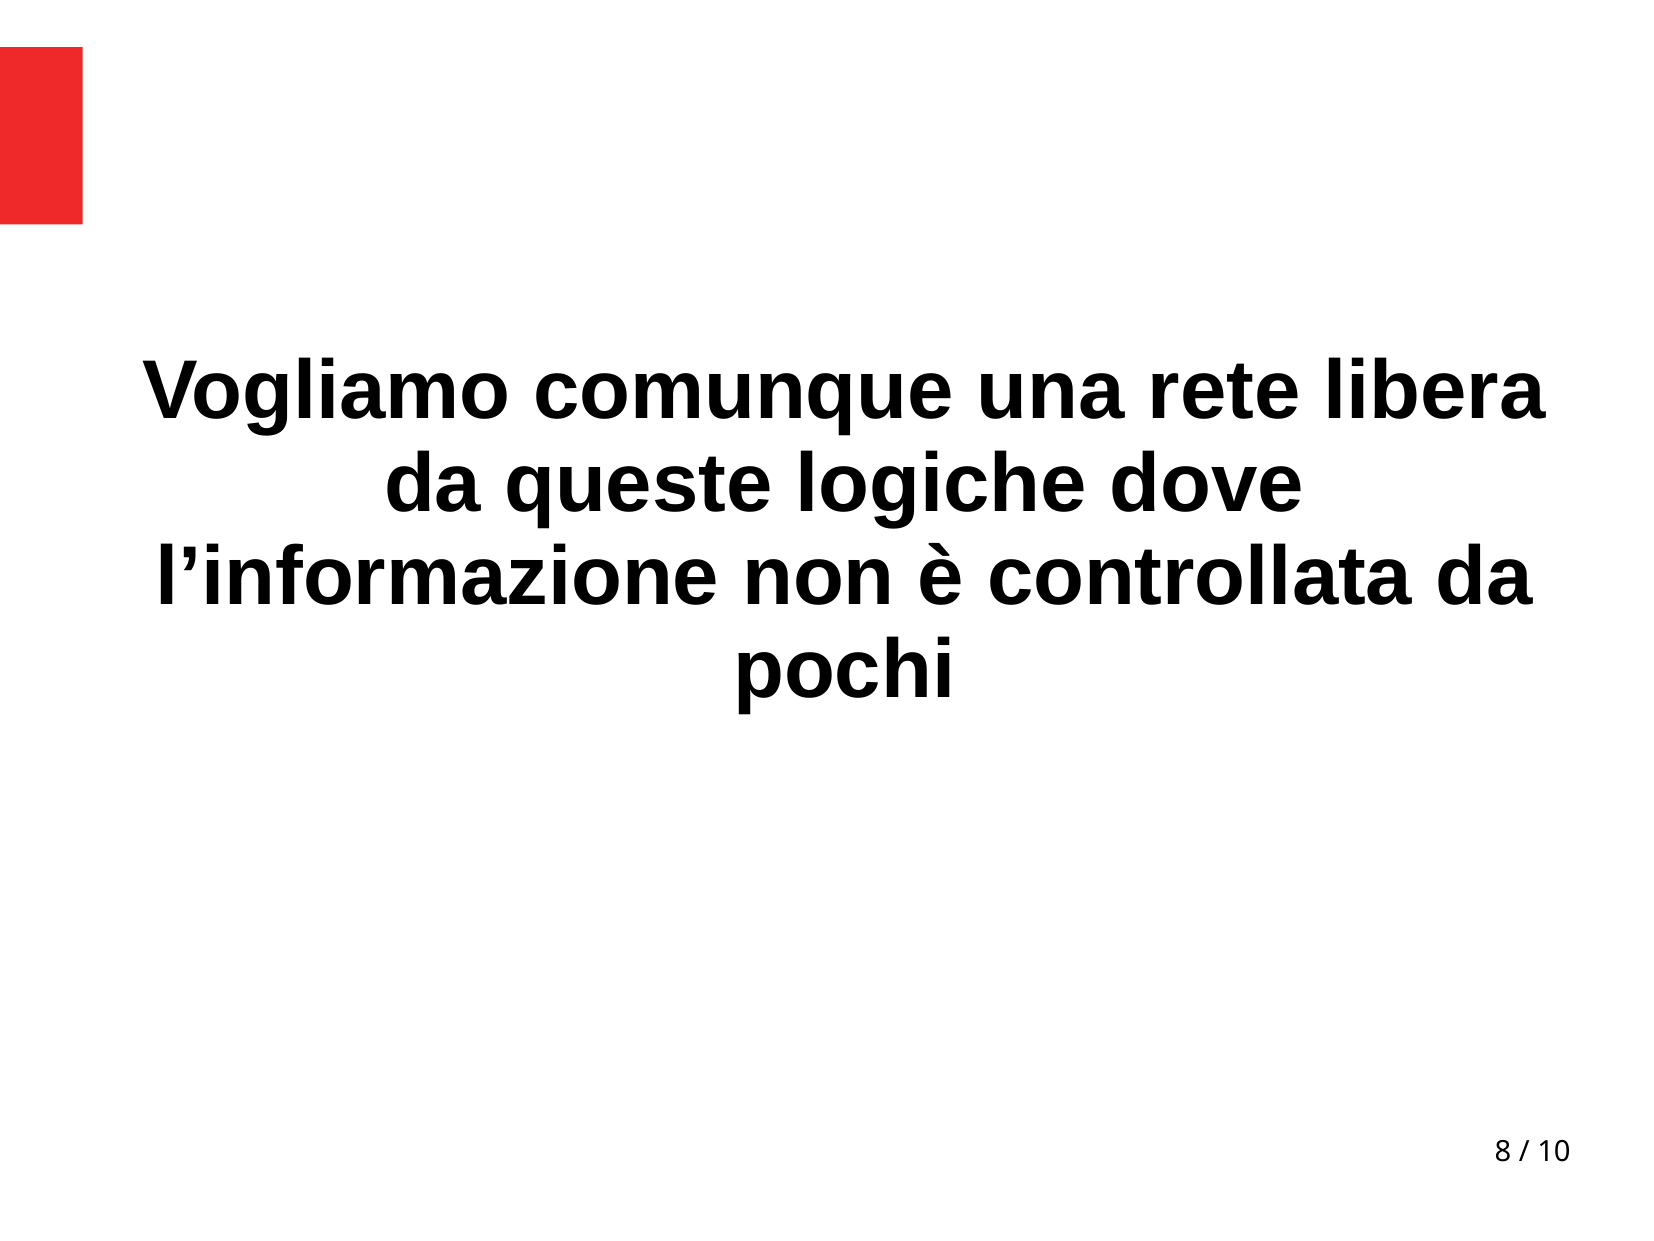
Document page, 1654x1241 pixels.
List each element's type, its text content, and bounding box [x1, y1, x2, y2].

subtitle Vogliamo comunque una rete libera da queste logiche dove l’informazione non è controllata da pochi [118, 49, 1571, 1010]
